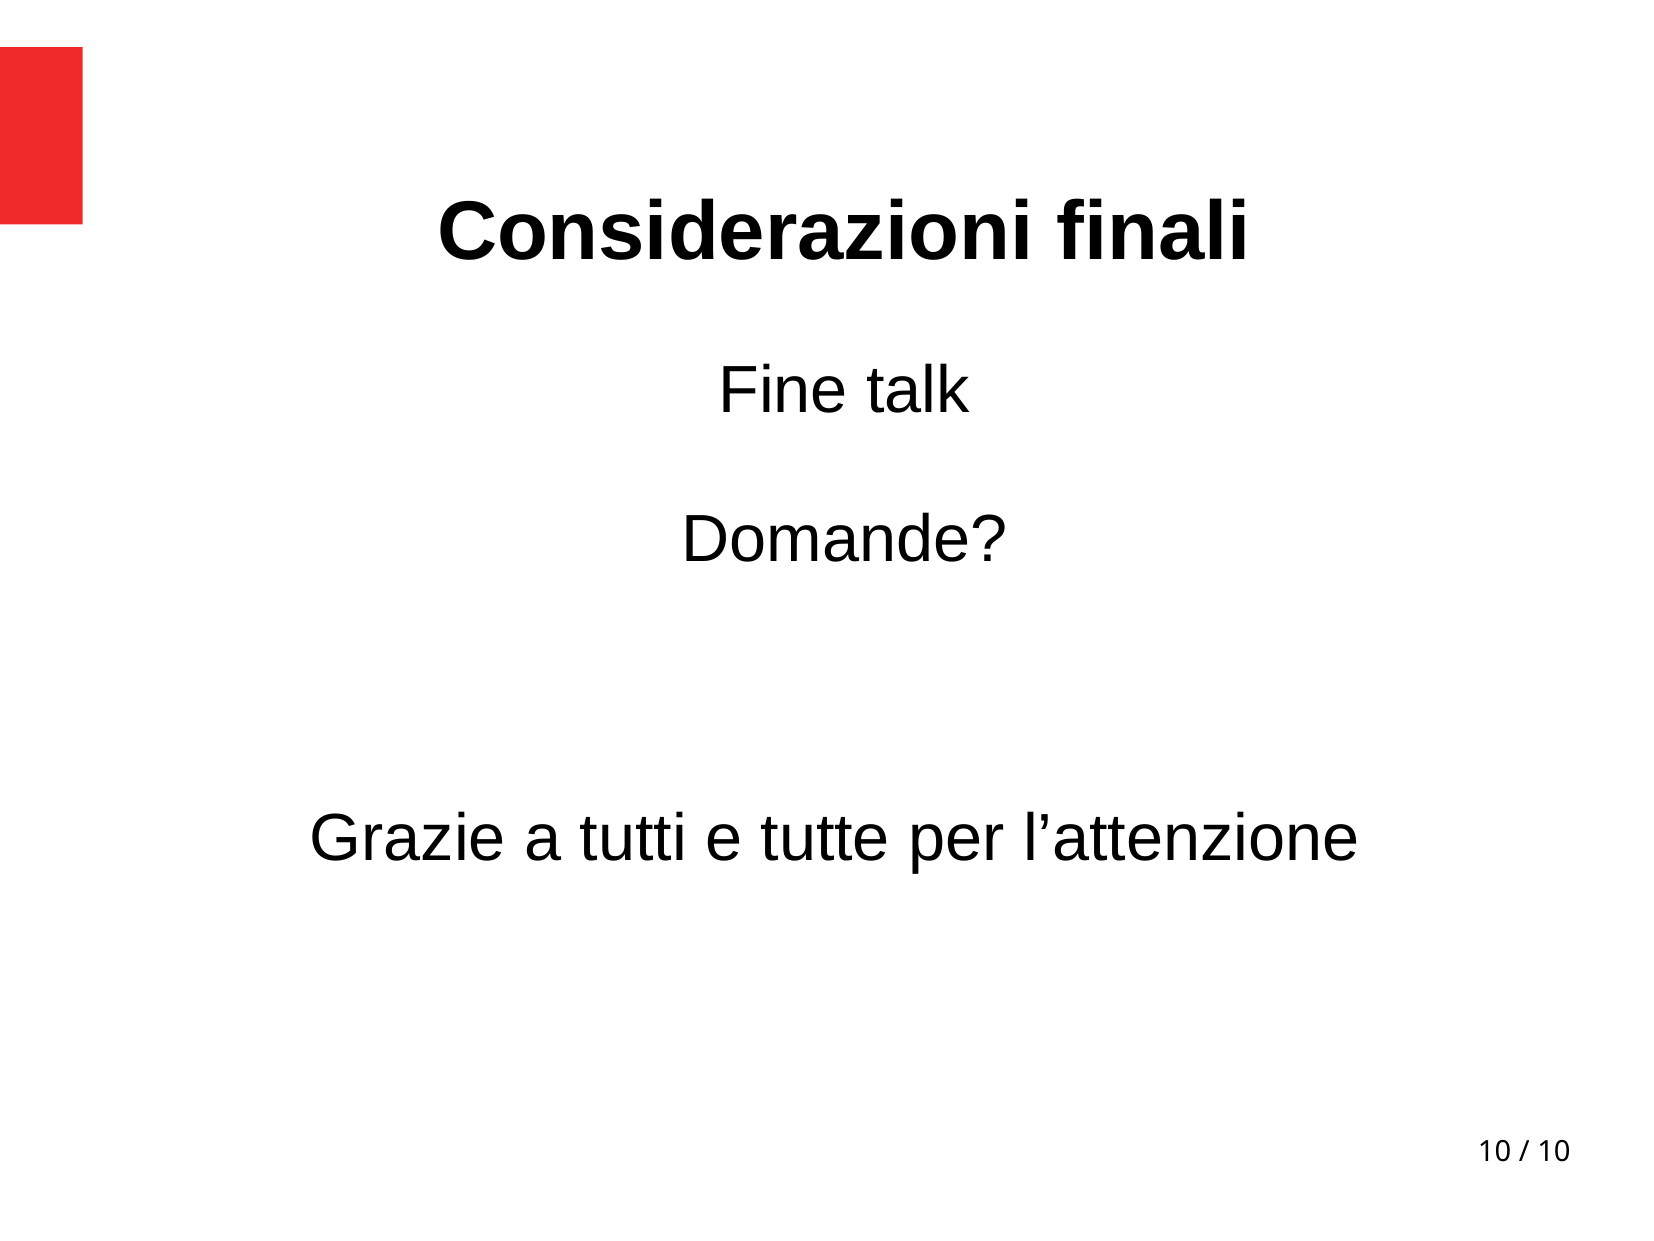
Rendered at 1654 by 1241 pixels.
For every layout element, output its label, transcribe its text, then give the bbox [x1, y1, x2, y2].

subtitle Considerazioni finali Fine talk Domande? Grazie a tutti e tutte per l’attenzione [118, 49, 1571, 1010]
